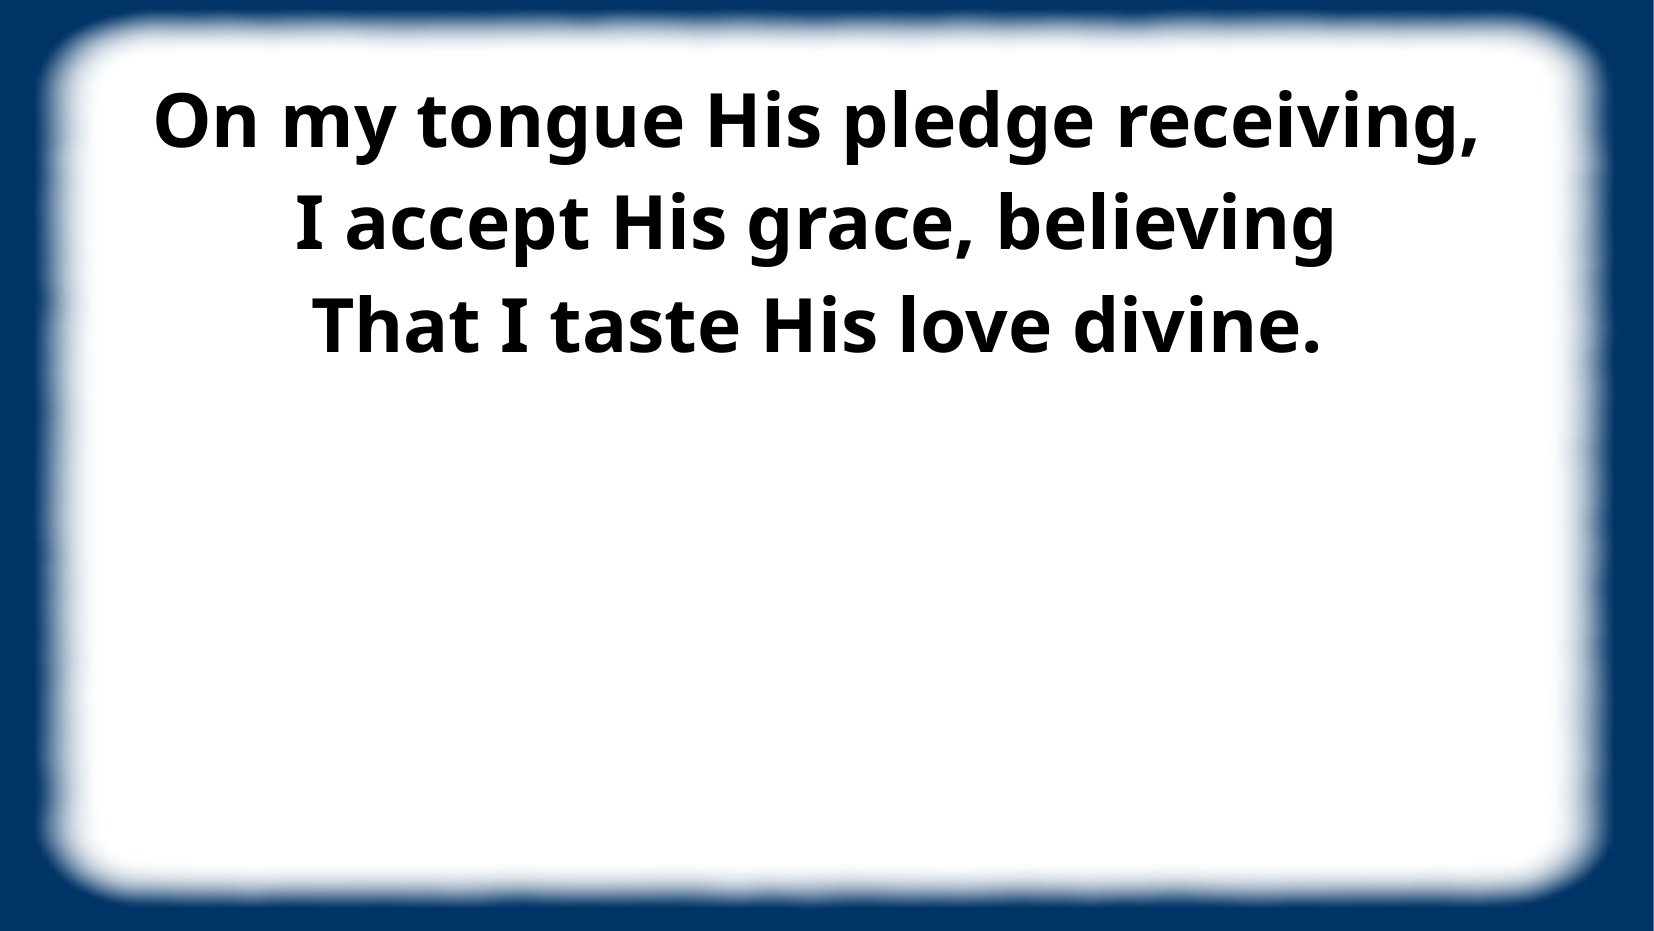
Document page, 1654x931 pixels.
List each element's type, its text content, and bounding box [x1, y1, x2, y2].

picture [0, 0, 1654, 931]
text_box On my tongue His pledge receiving, I accept His grace, believing That I taste His love divine. [90, 60, 1546, 376]
